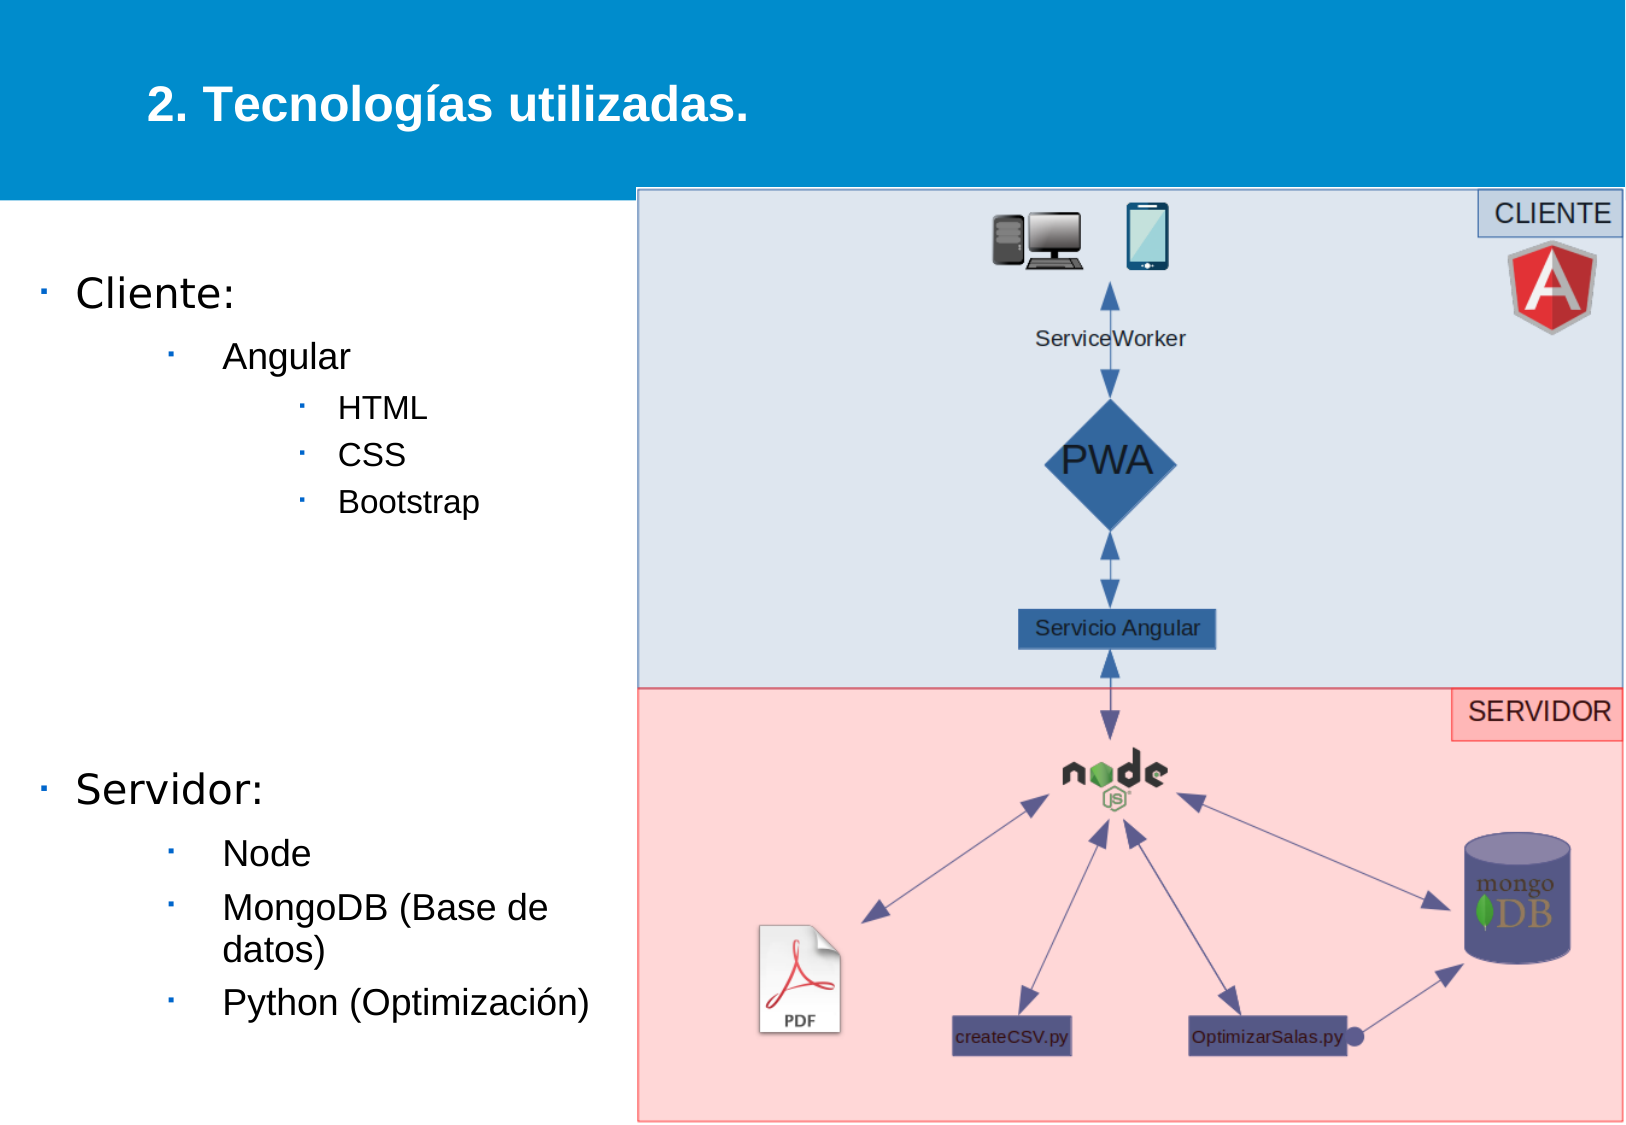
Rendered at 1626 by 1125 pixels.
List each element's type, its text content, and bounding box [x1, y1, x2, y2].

picture [636, 188, 1626, 1125]
list Cliente: Angular HTML CSS Bootstrap Servidor: Node MongoDB (Base de datos) Python (Optimización) [0, 203, 638, 1125]
title 2. Tecnologías utilizadas. [112, 20, 751, 188]
